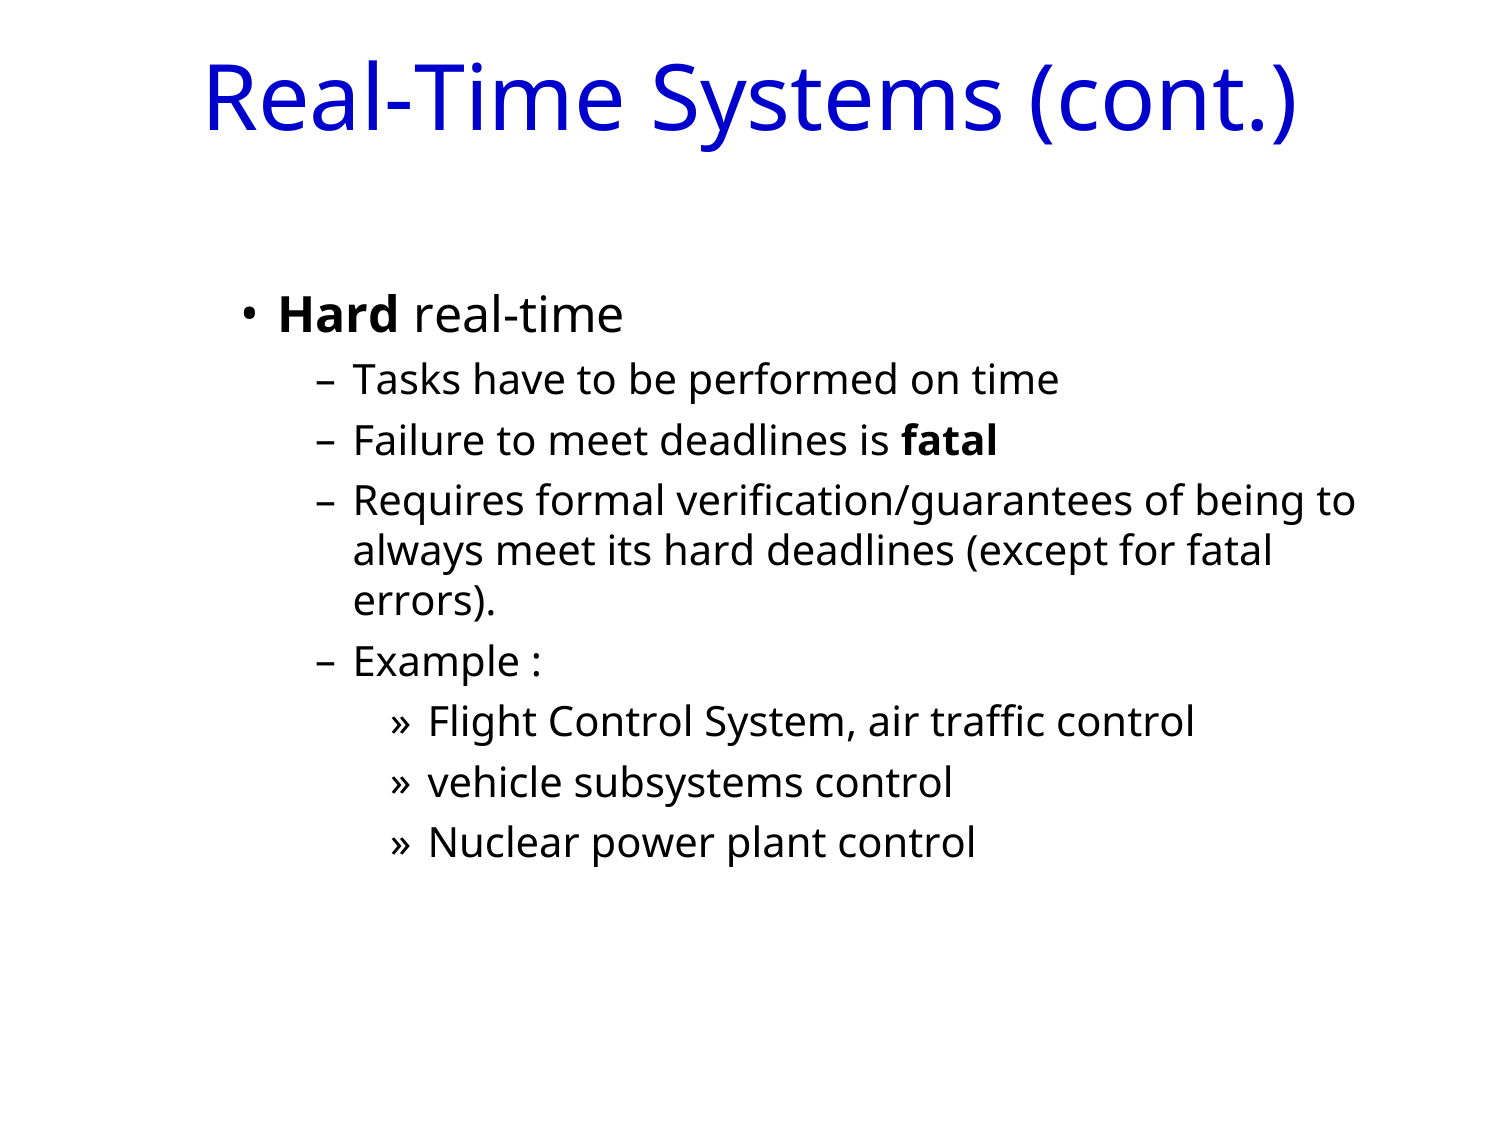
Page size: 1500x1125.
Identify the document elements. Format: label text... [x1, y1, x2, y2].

title Real-Time Systems (cont.) [75, 0, 1426, 188]
list Hard real-time Tasks have to be performed on time Failure to meet deadlines is fatal Requires formal verification/guarantees of being to always meet its hard deadlines (except for fatal errors). Example : Flight Control System, air traffic control vehicle subsystems control Nuclear power plant control [75, 199, 1426, 1125]
